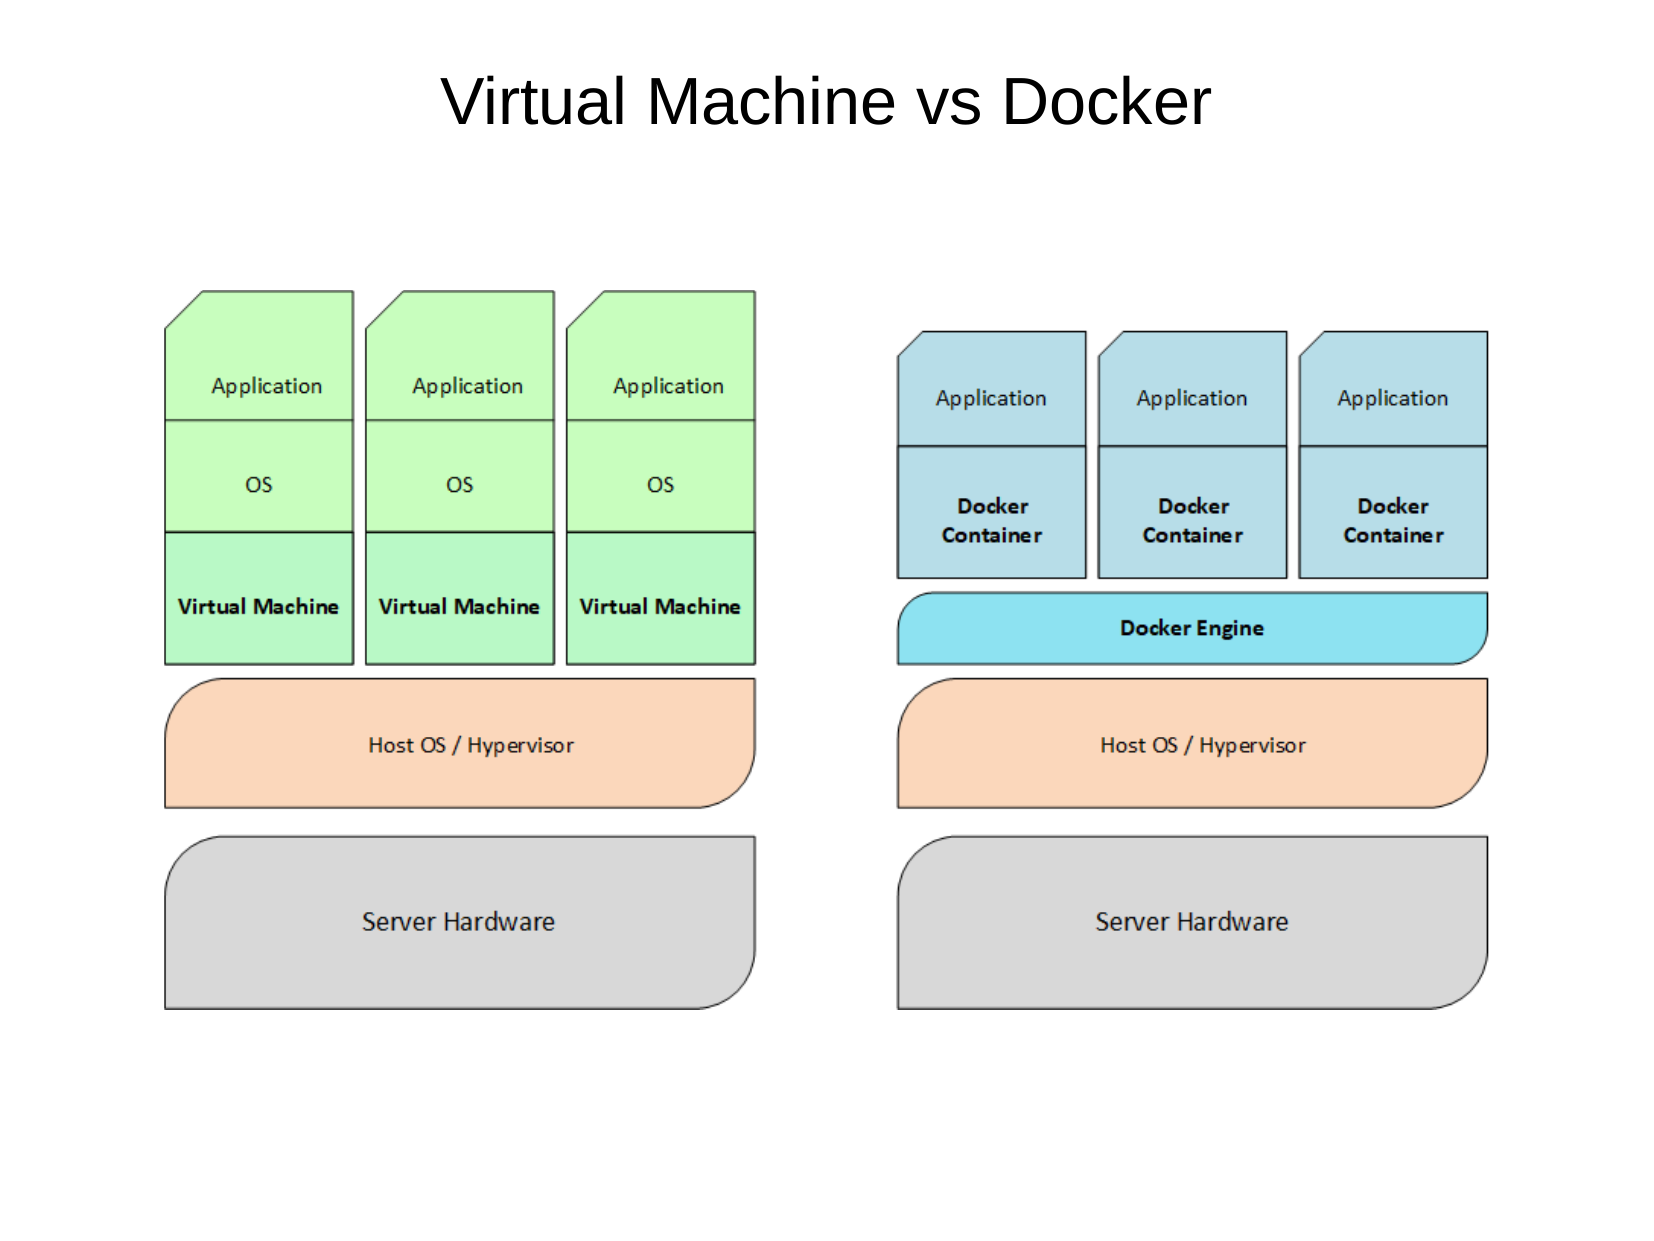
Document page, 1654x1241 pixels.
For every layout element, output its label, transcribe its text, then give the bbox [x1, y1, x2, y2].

title Virtual Machine vs Docker [82, 49, 1571, 155]
picture [163, 290, 1490, 1010]
